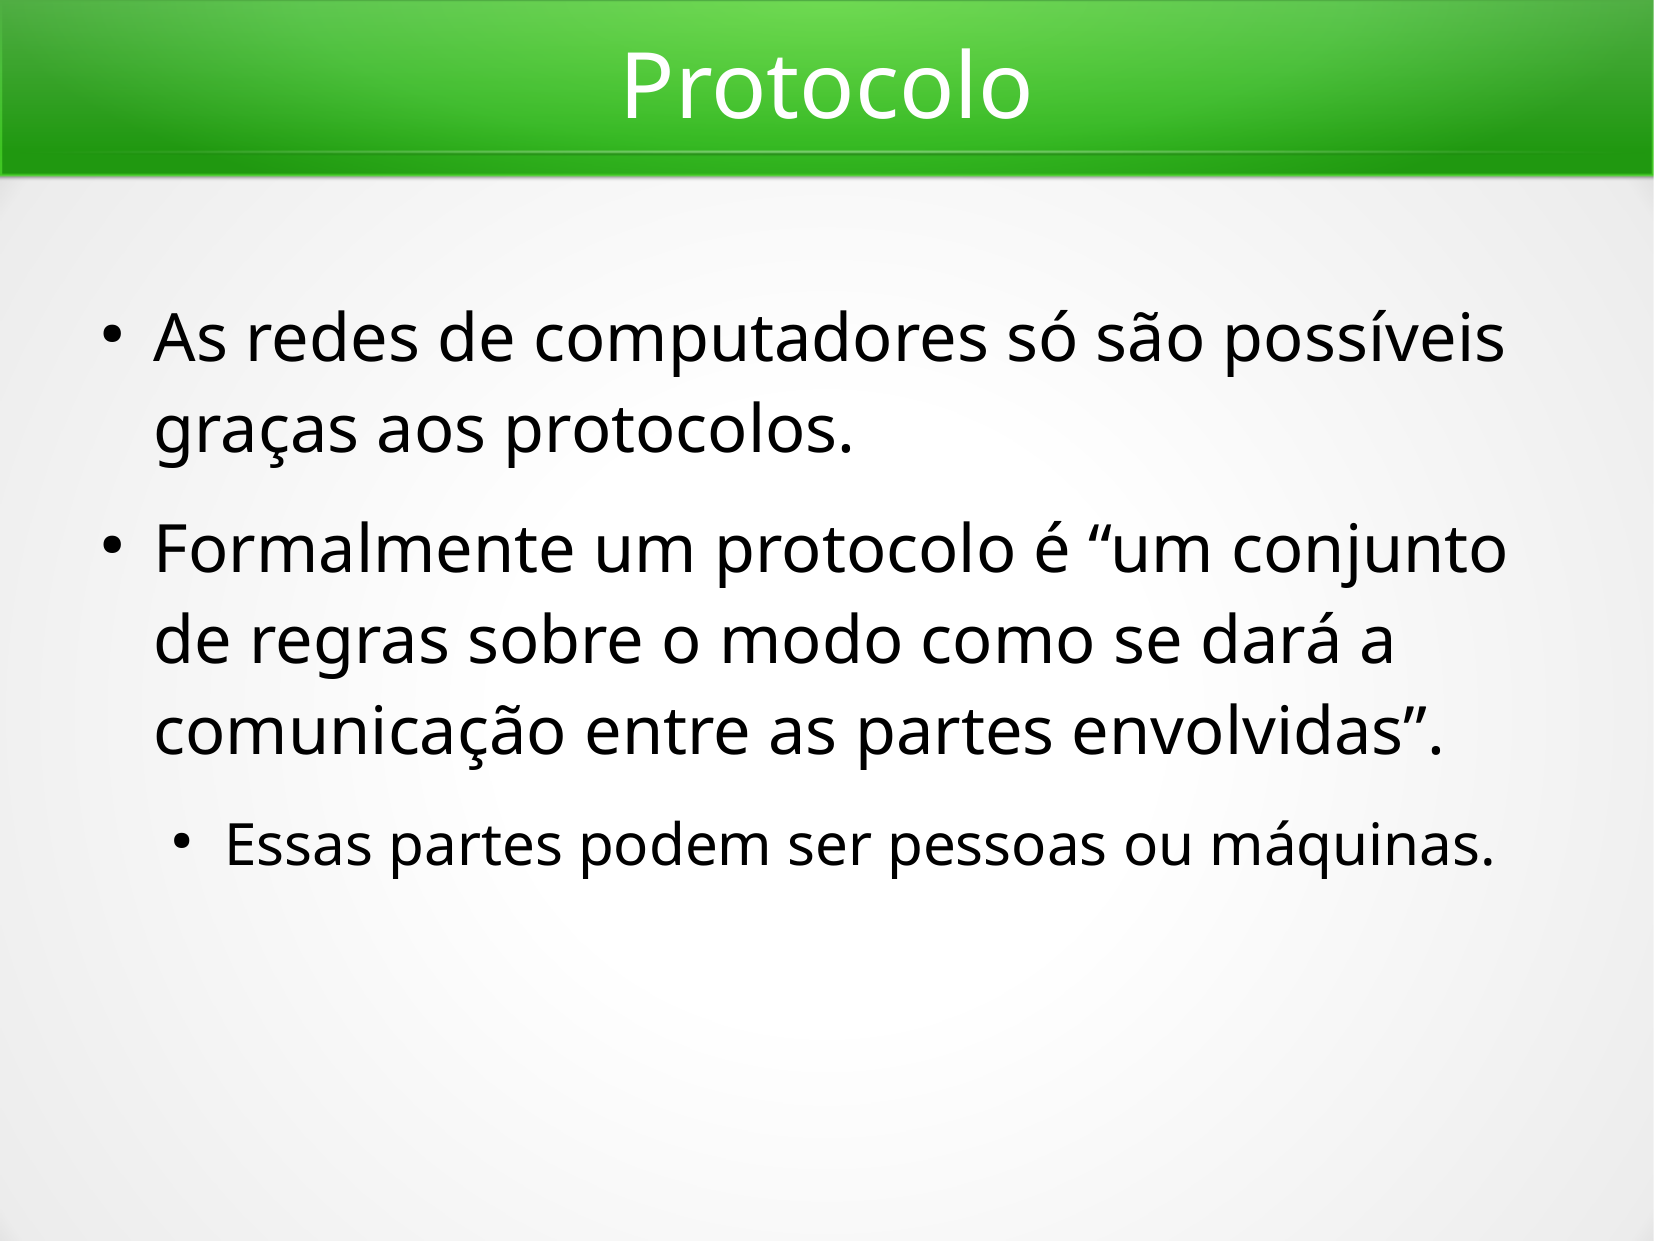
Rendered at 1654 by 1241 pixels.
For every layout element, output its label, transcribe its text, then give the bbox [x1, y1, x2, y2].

list As redes de computadores só são possíveis graças aos protocolos. Formalmente um protocolo é “um conjunto de regras sobre o modo como se dará a comunicação entre as partes envolvidas”. Essas partes podem ser pessoas ou máquinas. [82, 290, 1571, 1010]
title Protocolo [82, 11, 1571, 154]
picture [0, 0, 1654, 1241]
